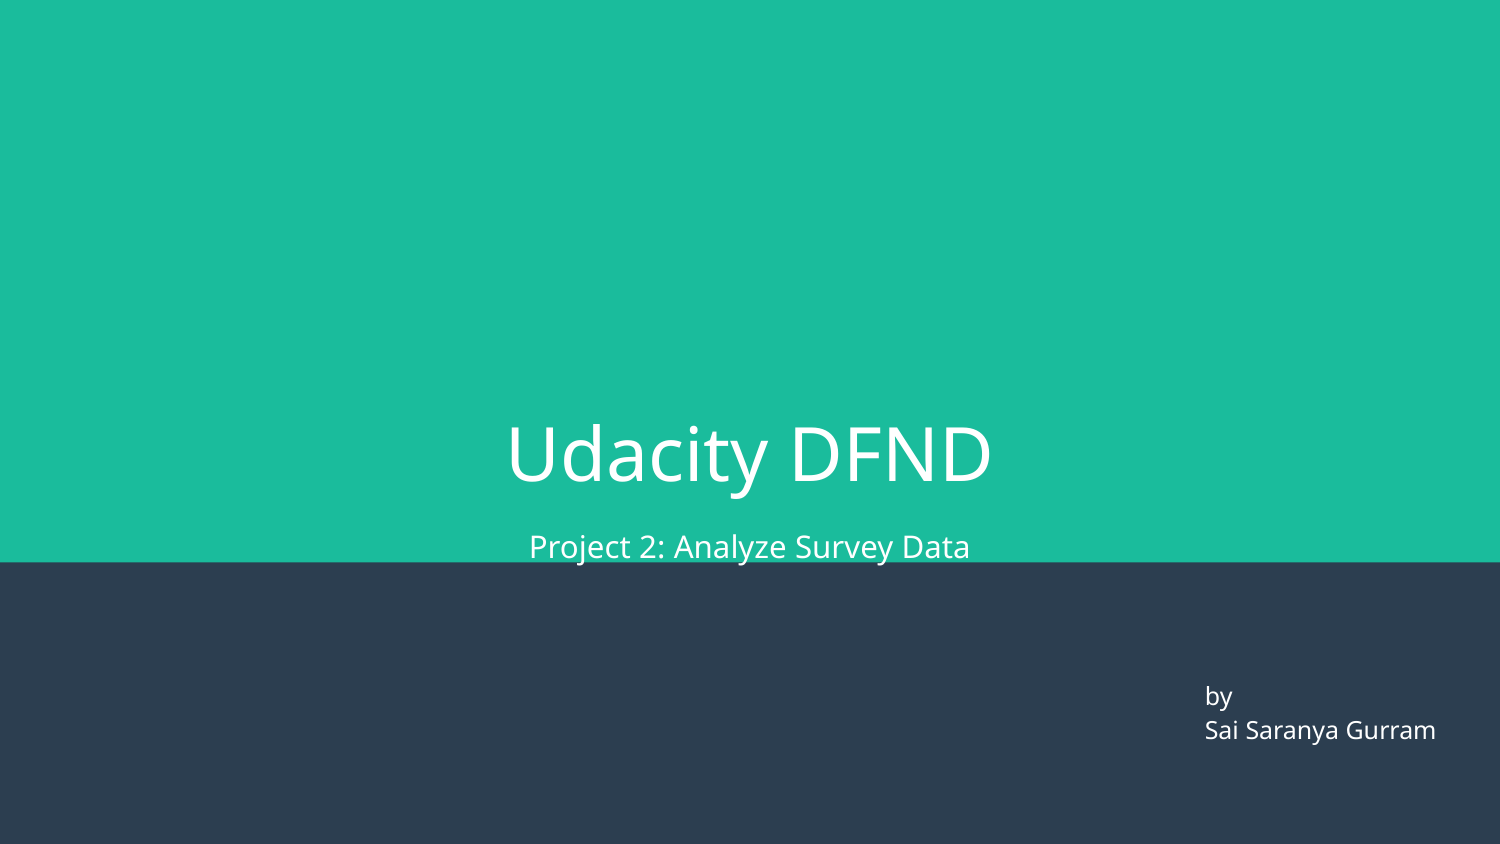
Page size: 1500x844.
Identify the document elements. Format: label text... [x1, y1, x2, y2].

subtitle by Sai Saranya Gurram [1204, 602, 1476, 824]
title Udacity DFND Project 2: Analyze Survey Data [53, 366, 1447, 552]
